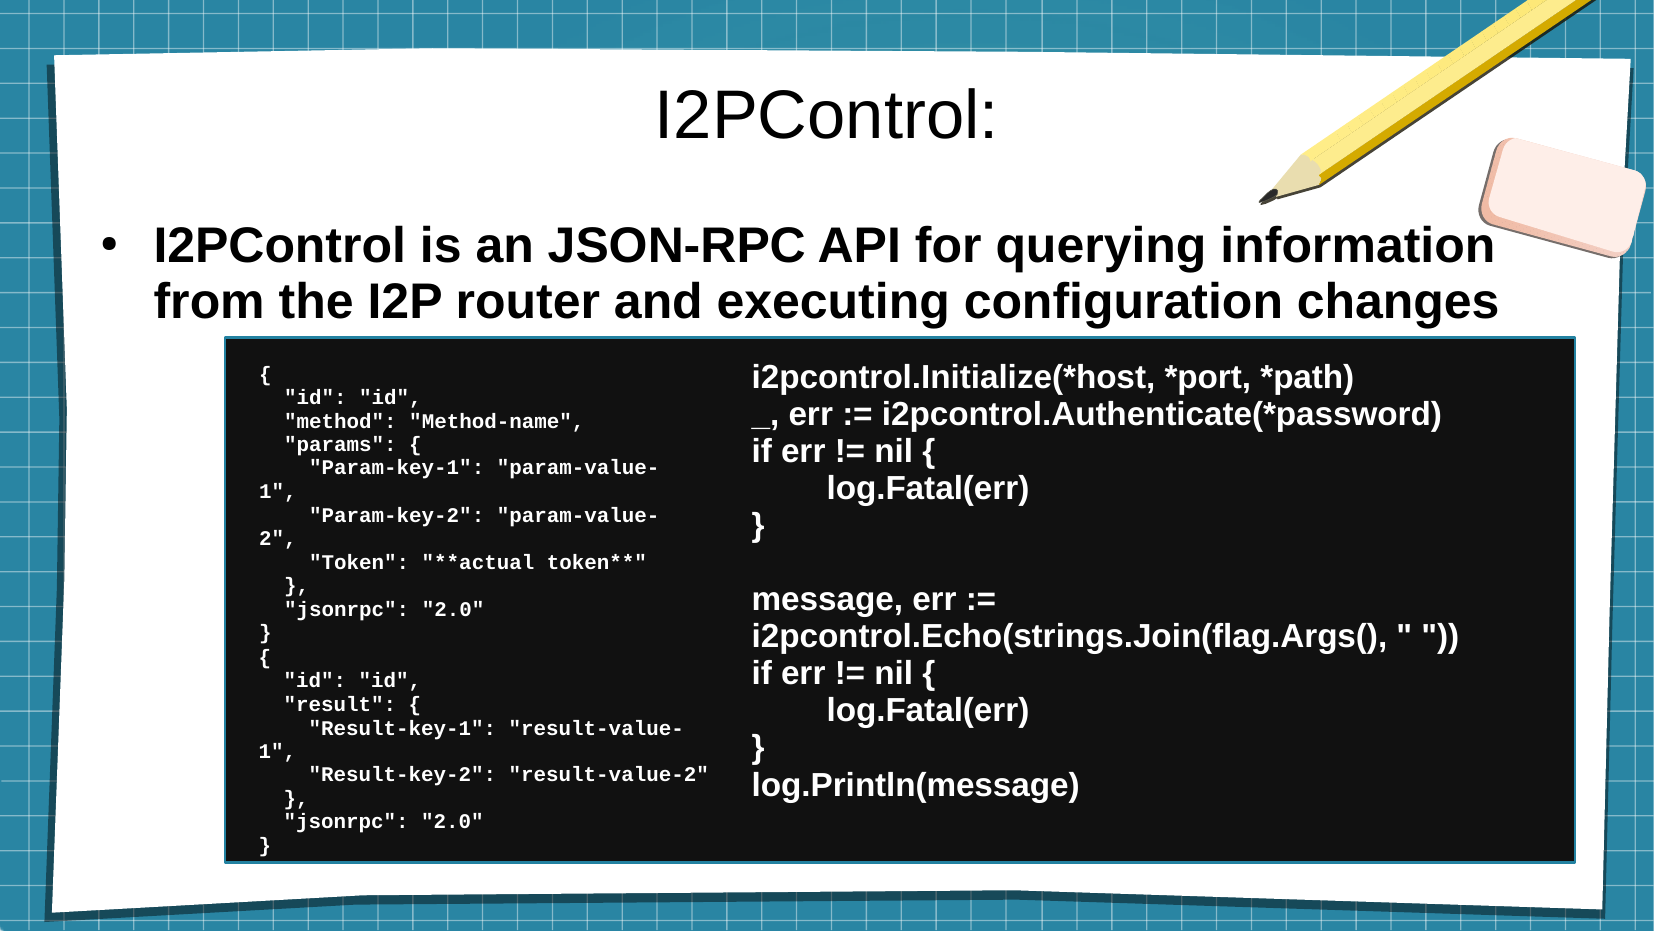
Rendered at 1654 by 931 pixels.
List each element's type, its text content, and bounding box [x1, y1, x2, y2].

text_box i2pcontrol.Initialize(*host, *port, *path) _, err := i2pcontrol.Authenticate(*password) if err != nil { log.Fatal(err) } message, err := i2pcontrol.Echo(strings.Join(flag.Args(), " ")) if err != nil { log.Fatal(err) } log.Println(message) [736, 351, 1564, 577]
text_box { "id": "id", "result": { "Result-key-1": "result-value-1", "Result-key-2": "result-value-2" }, "jsonrpc": "2.0" } [243, 639, 735, 843]
list I2PControl is an JSON-RPC API for querying information from the I2P router and executing configuration changes [82, 217, 1571, 338]
title I2PControl: [82, 37, 1571, 193]
text_box { "id": "id", "method": "Method-name", "params": { "Param-key-1": "param-value-1", "Param-key-2": "param-value-2", "Token": "**actual token**" }, "jsonrpc": "2.0" } [244, 356, 710, 607]
text_box [225, 337, 1576, 863]
